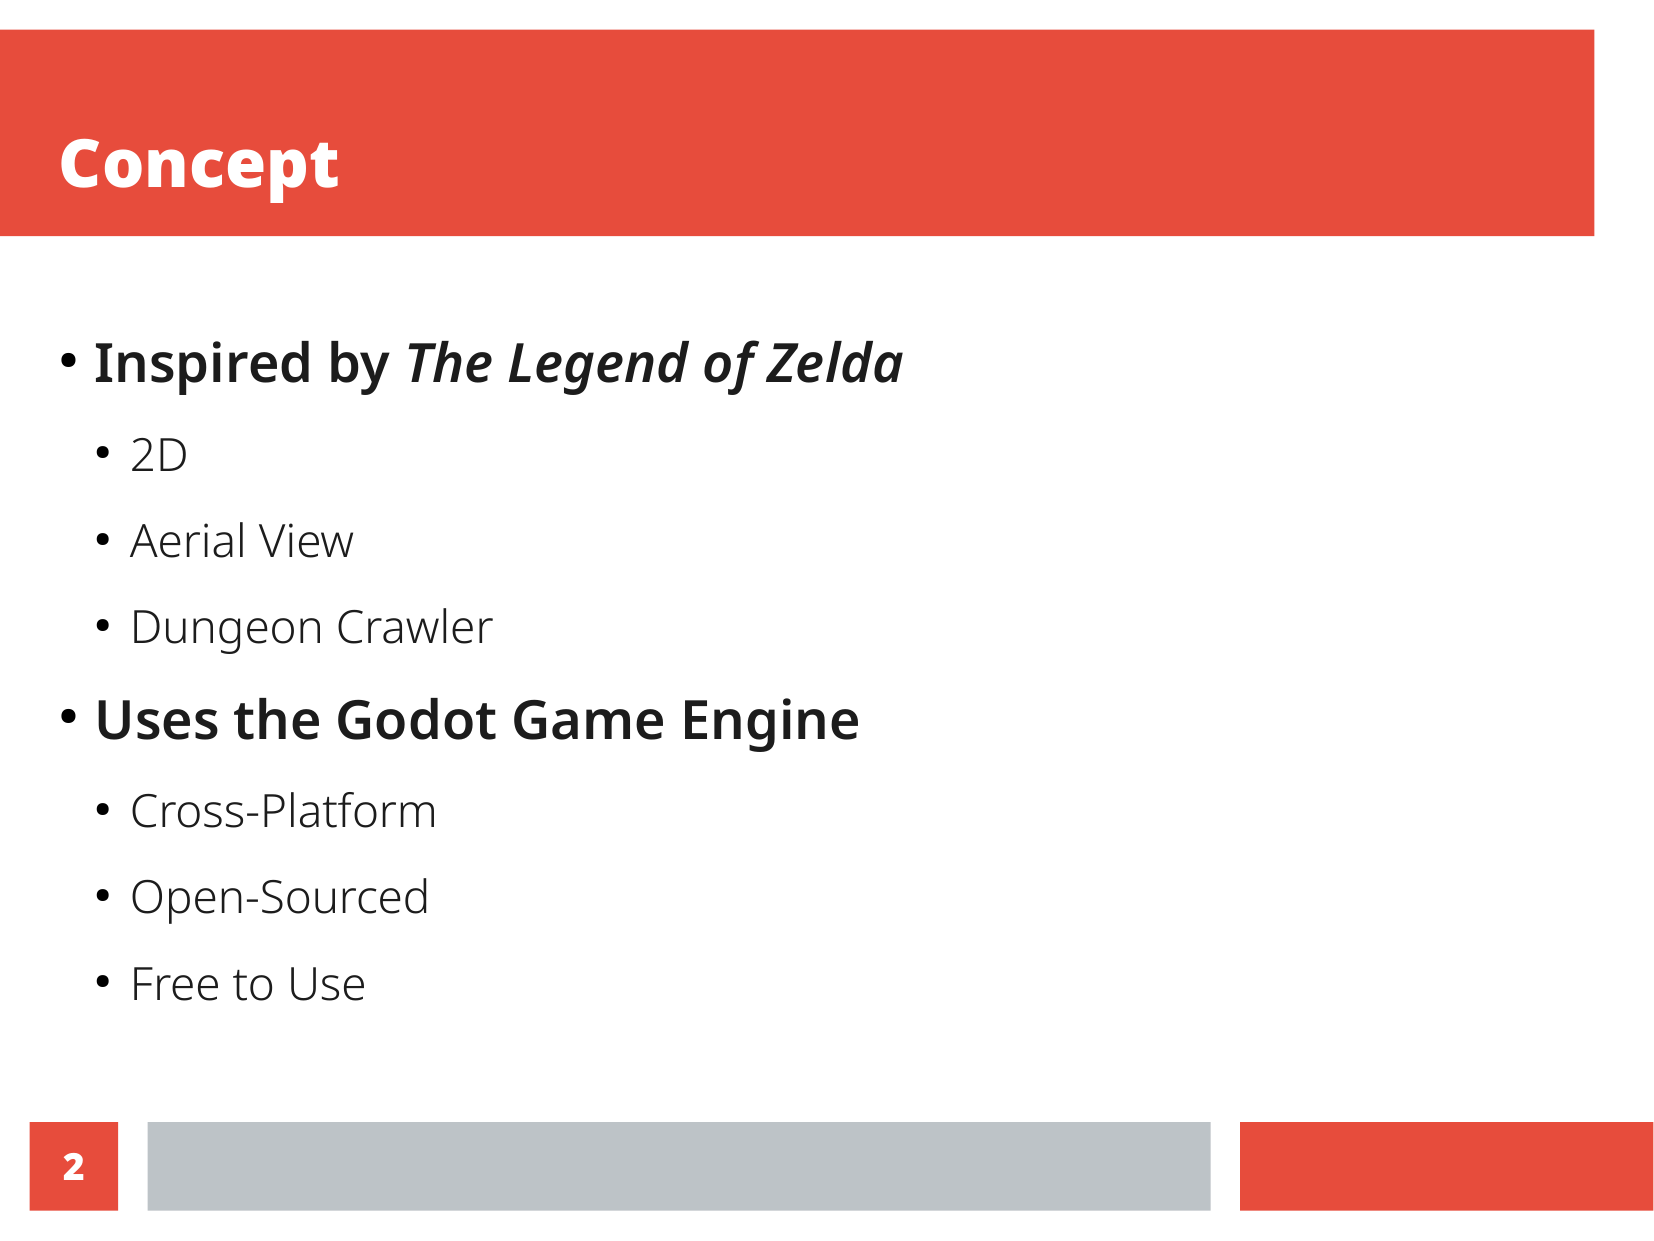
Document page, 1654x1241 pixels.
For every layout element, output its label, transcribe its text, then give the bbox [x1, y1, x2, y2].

list Inspired by The Legend of Zelda 2D Aerial View Dungeon Crawler Uses the Godot Game Engine Cross-Platform Open-Sourced Free to Use [59, 324, 1565, 1093]
title Concept [59, 59, 1595, 207]
